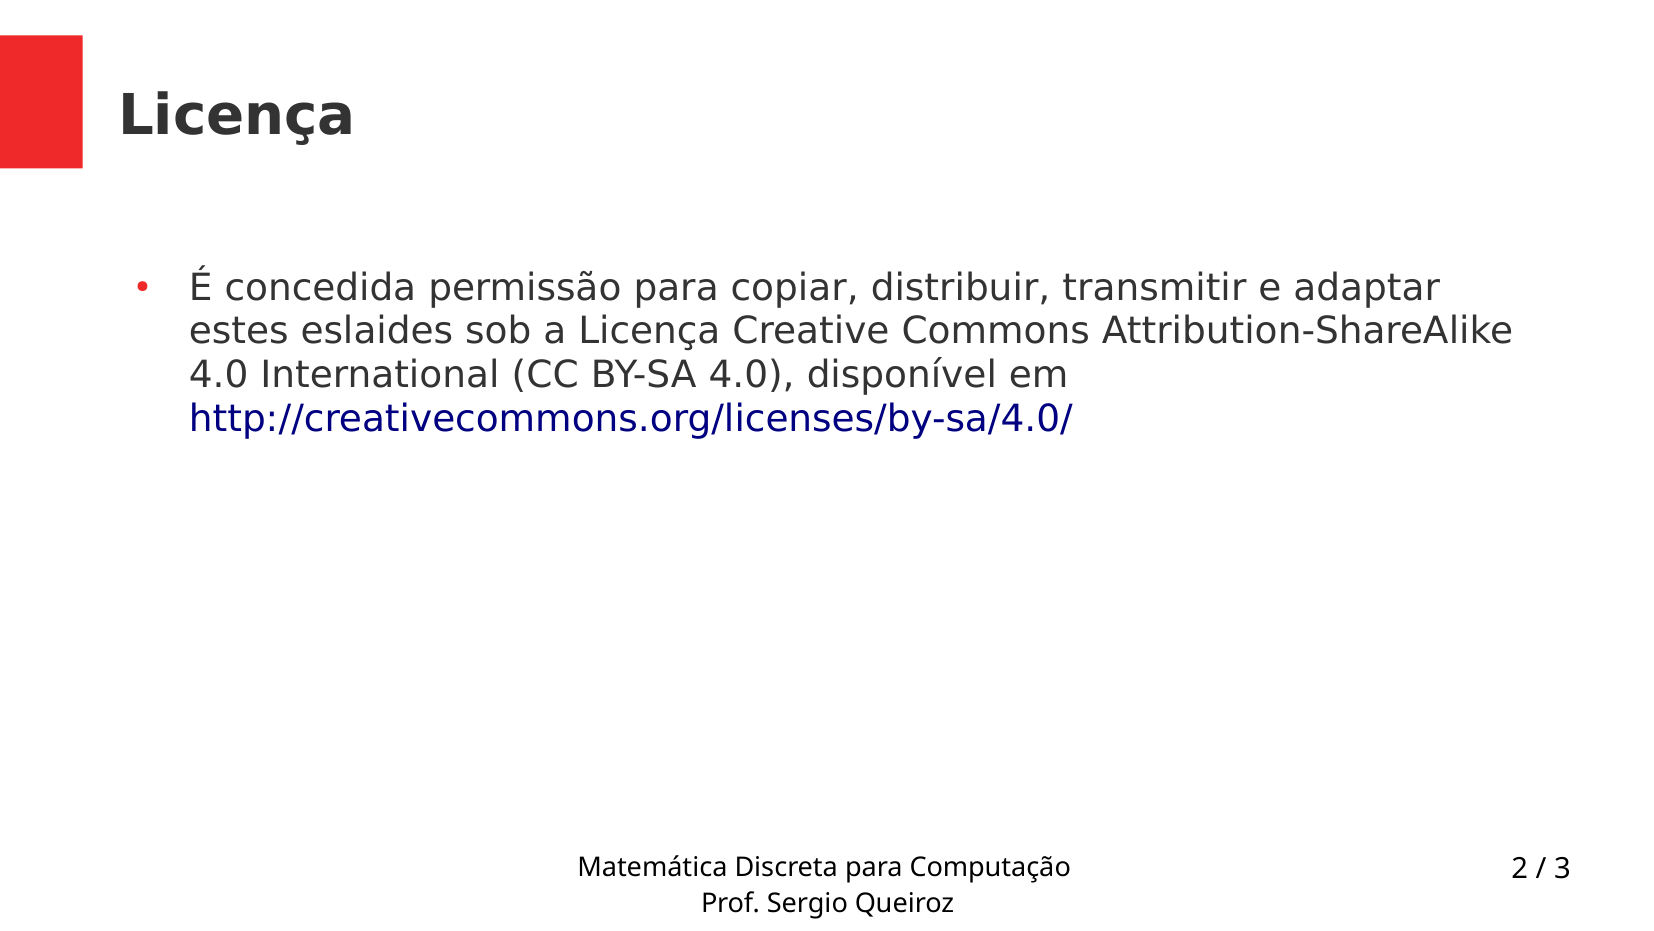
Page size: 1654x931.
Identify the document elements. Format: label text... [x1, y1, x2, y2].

list É concedida permissão para copiar, distribuir, transmitir e adaptar estes eslaides sob a Licença Creative Commons Attribution-ShareAlike 4.0 International (CC BY-SA 4.0), disponível em http://creativecommons.org/licenses/by-sa/4.0/ [118, 265, 1536, 806]
title Licença [118, 81, 1571, 148]
